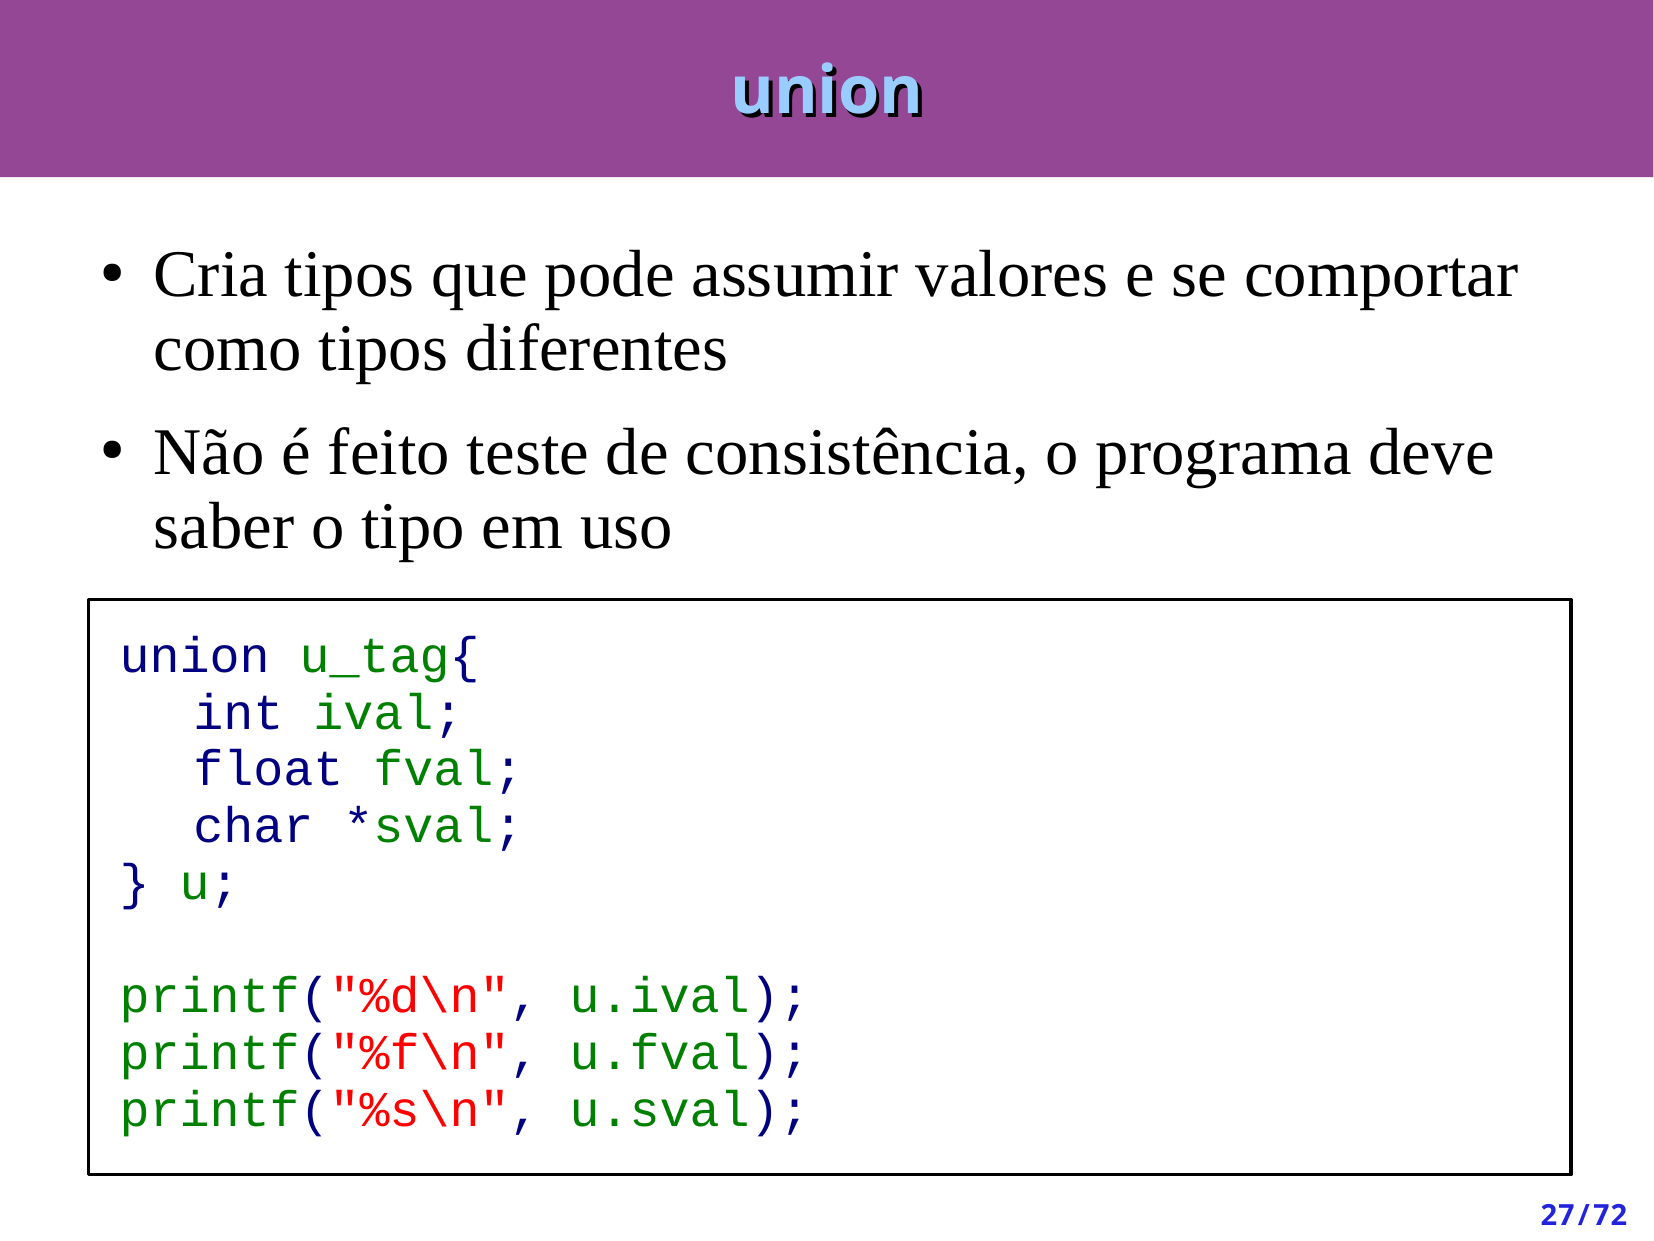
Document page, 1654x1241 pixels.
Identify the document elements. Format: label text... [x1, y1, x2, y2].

list Cria tipos que pode assumir valores e se comportar como tipos diferentes Não é feito teste de consistência, o programa deve saber o tipo em uso [82, 237, 1571, 1056]
text_box union u_tag{ int ival; float fval; char *sval; } u; printf("%d\n", u.ival); printf("%f\n", u.fval); printf("%s\n", u.sval); [88, 1056, 1571, 1175]
title union [82, 0, 1571, 192]
